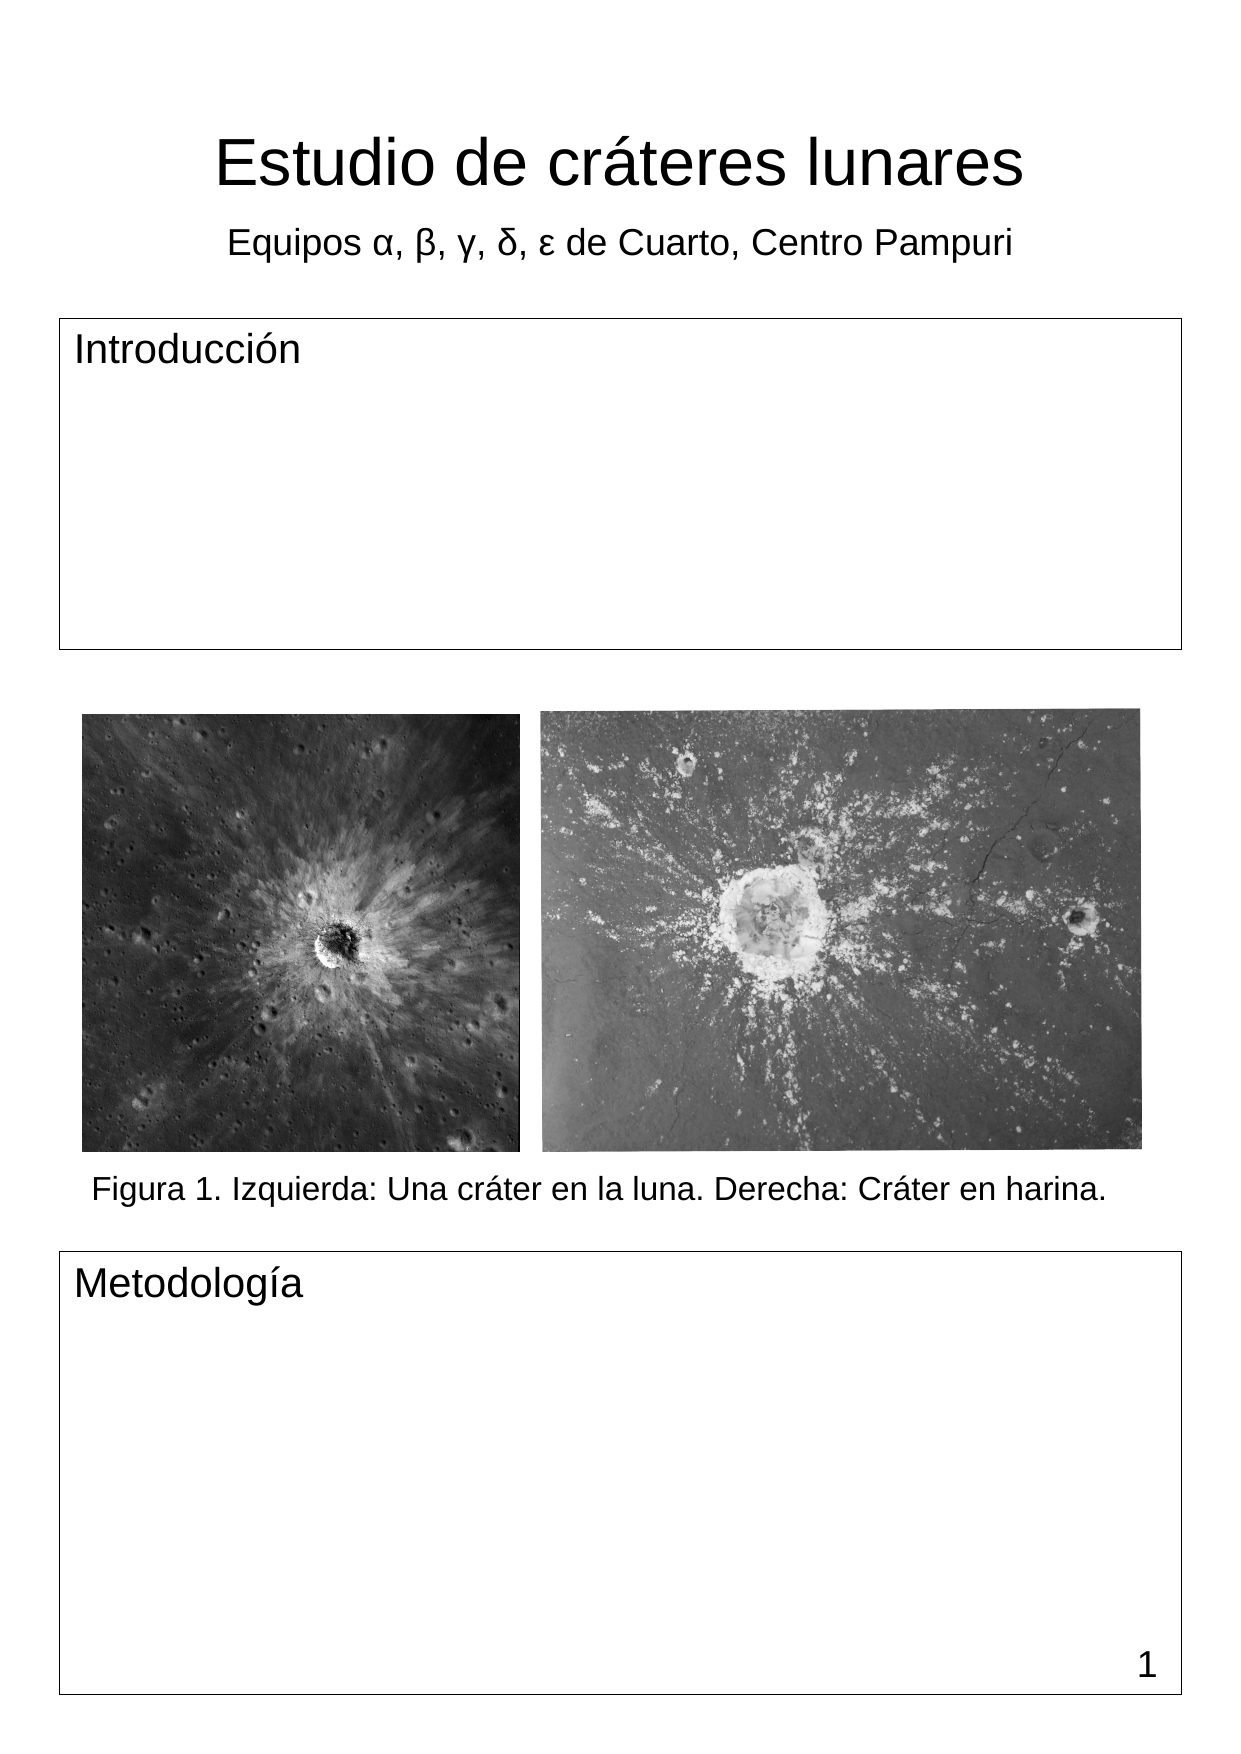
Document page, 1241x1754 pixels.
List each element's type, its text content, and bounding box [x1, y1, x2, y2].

text_box Introducción [59, 318, 1182, 650]
picture [82, 714, 520, 1152]
title Estudio de cráteres lunares [115, 124, 1125, 201]
text_box Figura 1. Izquierda: Una cráter en la luna. Derecha: Cráter en harina. [76, 1163, 1199, 1223]
text_box 1 [1122, 1635, 1173, 1693]
title Equipos α, β, γ, δ, ε de Cuarto, Centro Pampuri [115, 204, 1126, 282]
text_box Metodología [59, 1251, 1182, 1695]
picture [540, 708, 1142, 1152]
